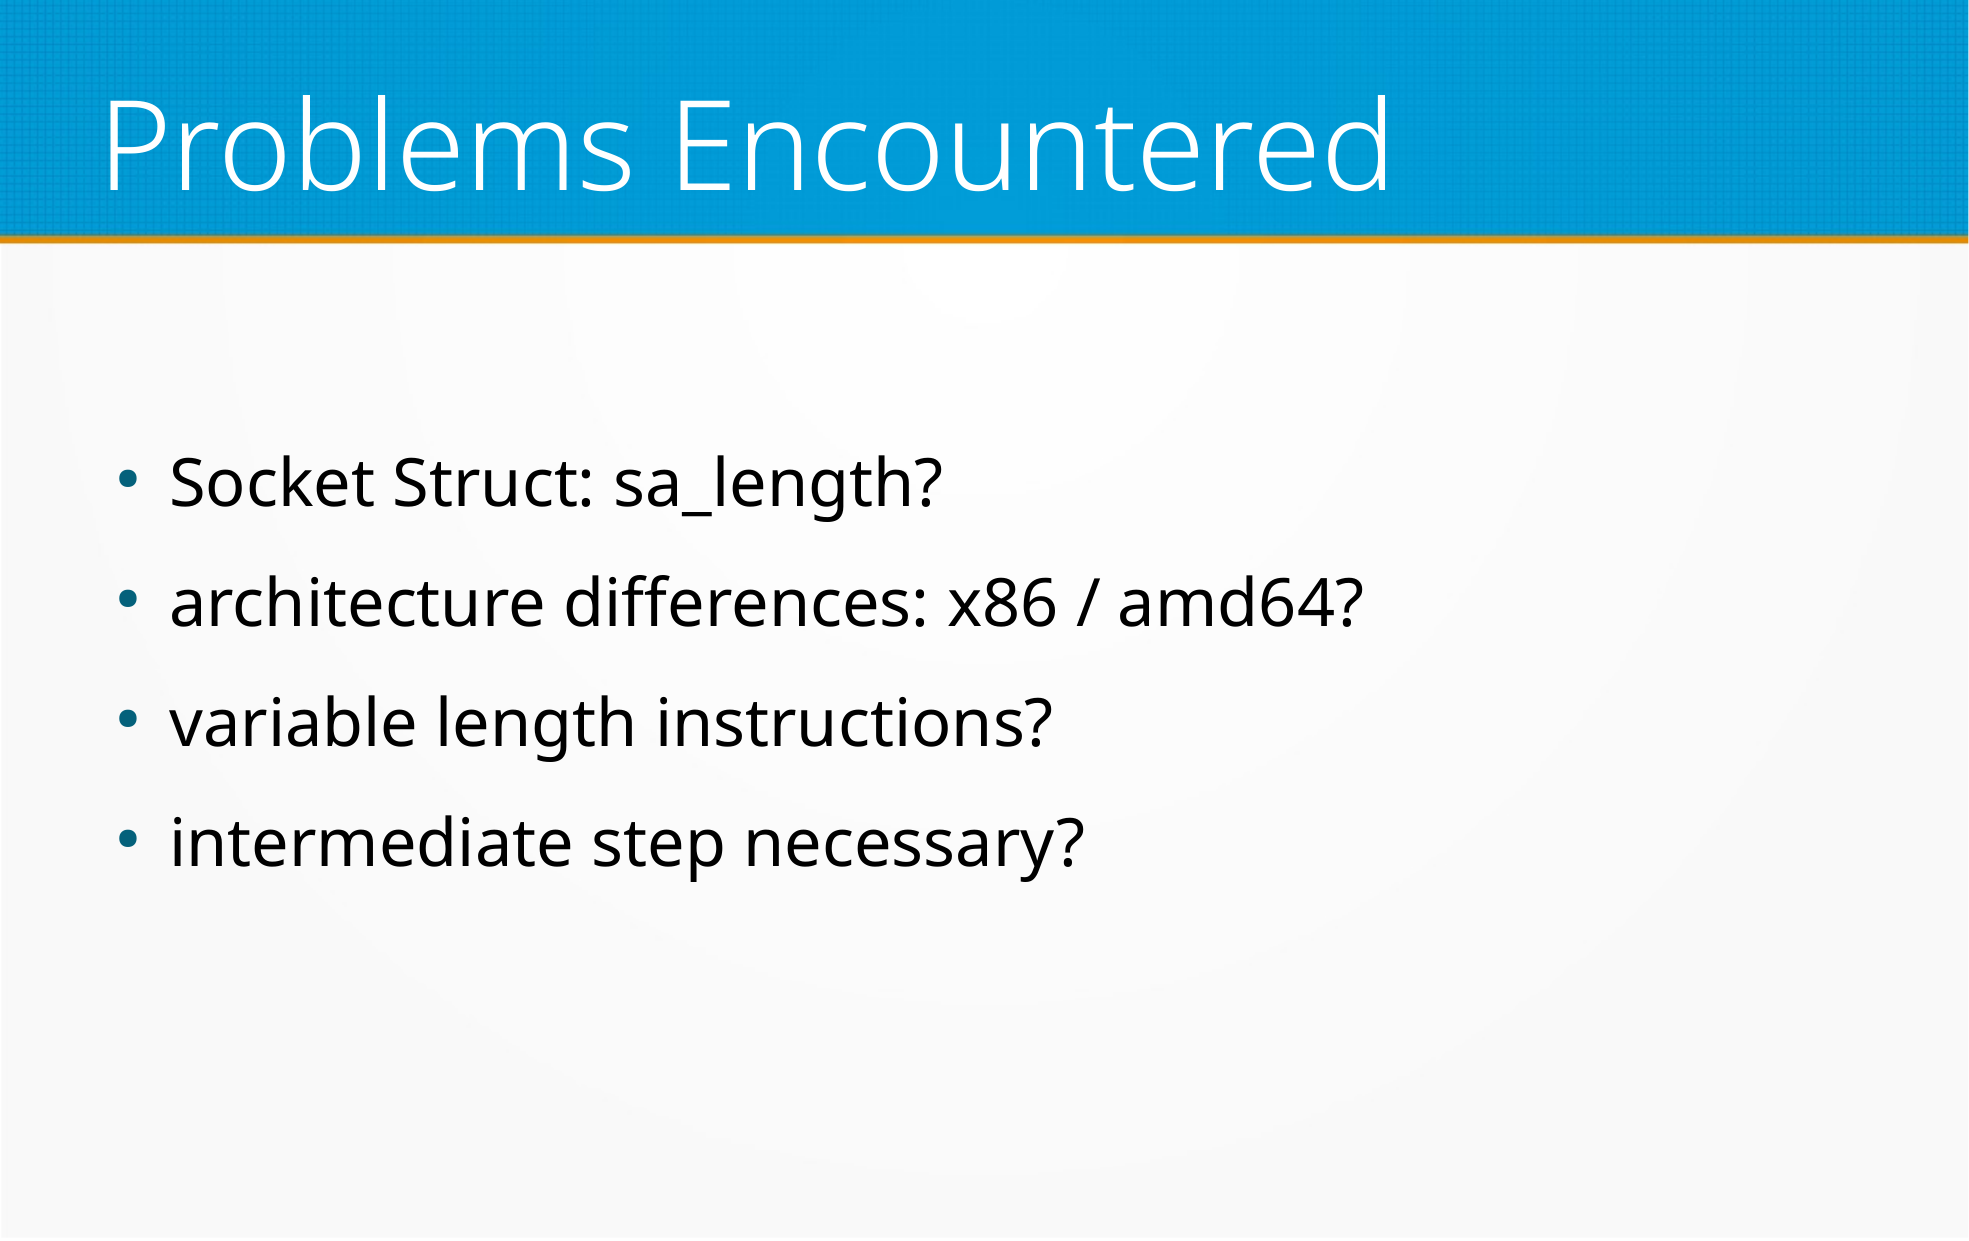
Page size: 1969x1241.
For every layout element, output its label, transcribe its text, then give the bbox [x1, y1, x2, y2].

list Socket Struct: sa_length? architecture differences: x86 / amd64? variable length instructions? intermediate step necessary? [98, 315, 1861, 1081]
picture [0, 233, 1969, 1241]
title Problems Encountered [98, 19, 1870, 227]
